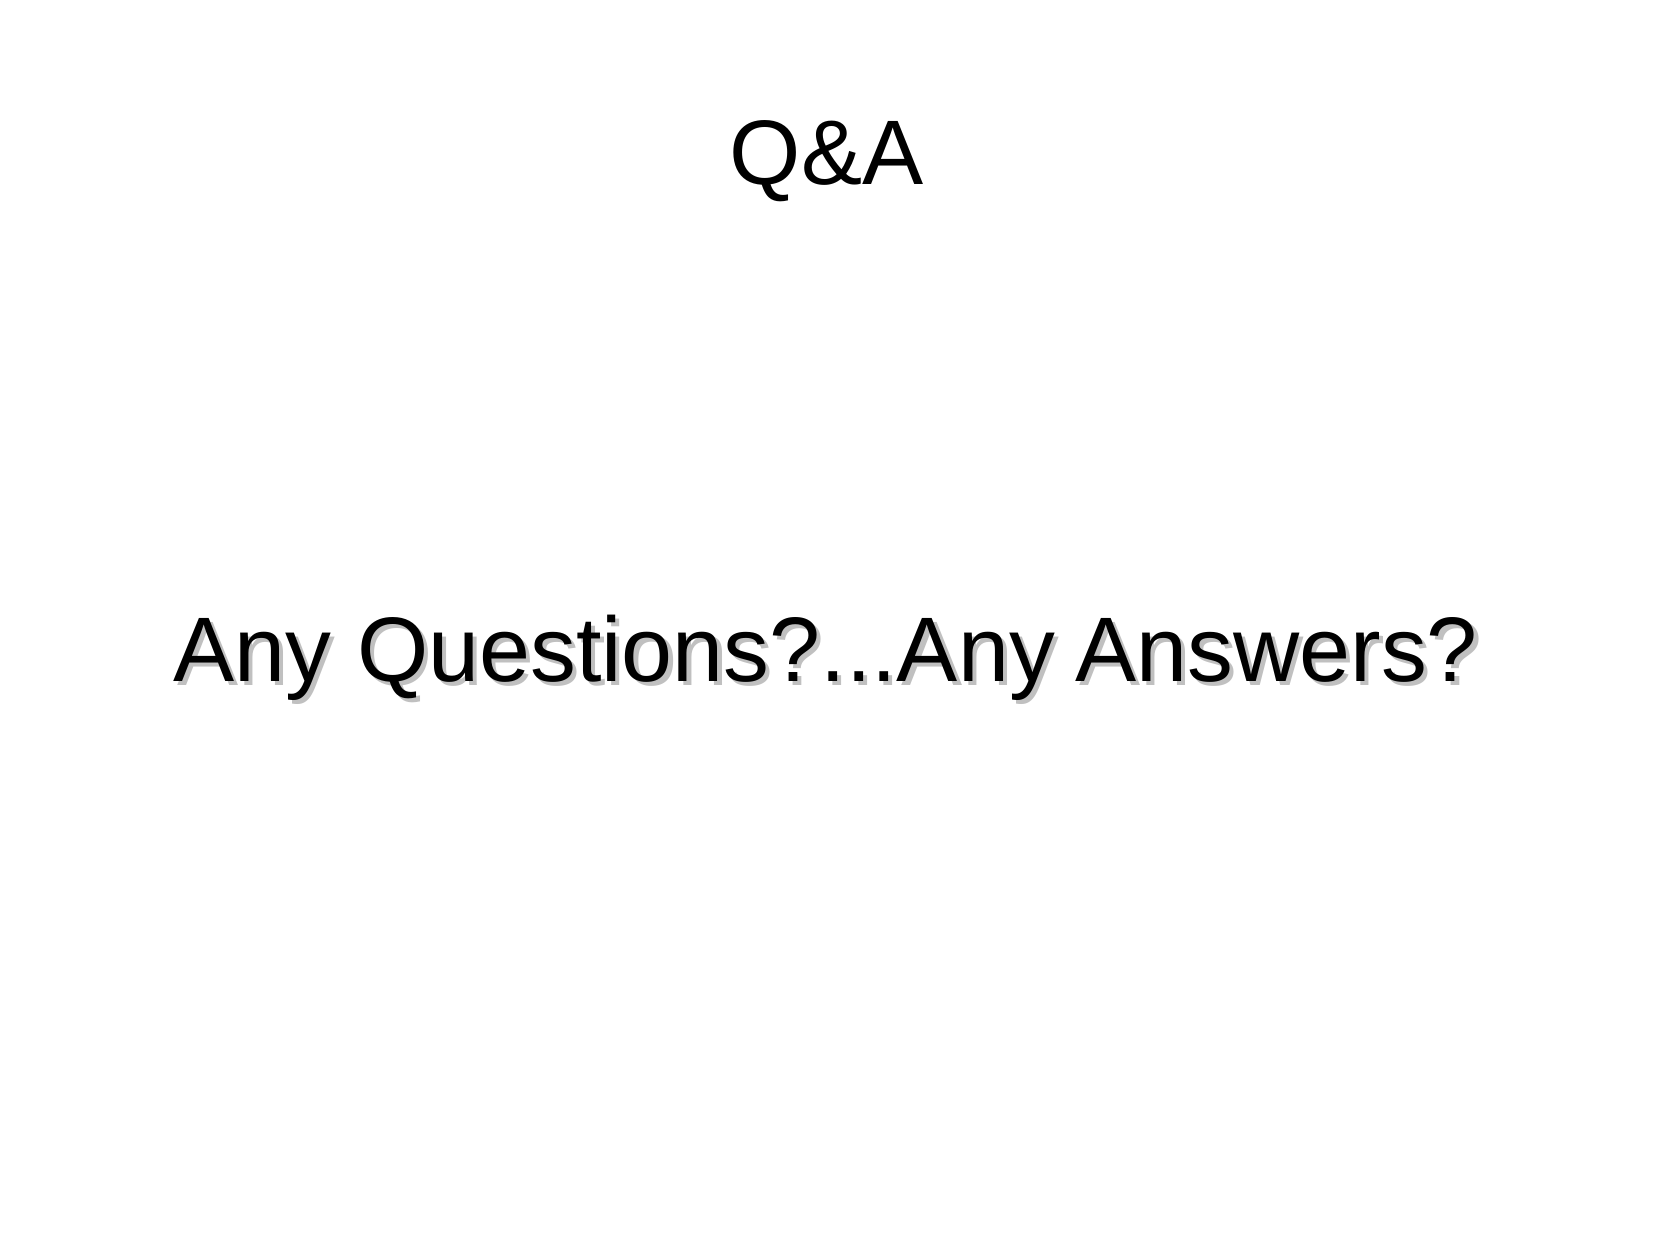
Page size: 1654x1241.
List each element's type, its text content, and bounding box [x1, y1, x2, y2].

title Q&A [82, 49, 1571, 257]
subtitle Any Questions?...Any Answers? [82, 290, 1571, 1010]
